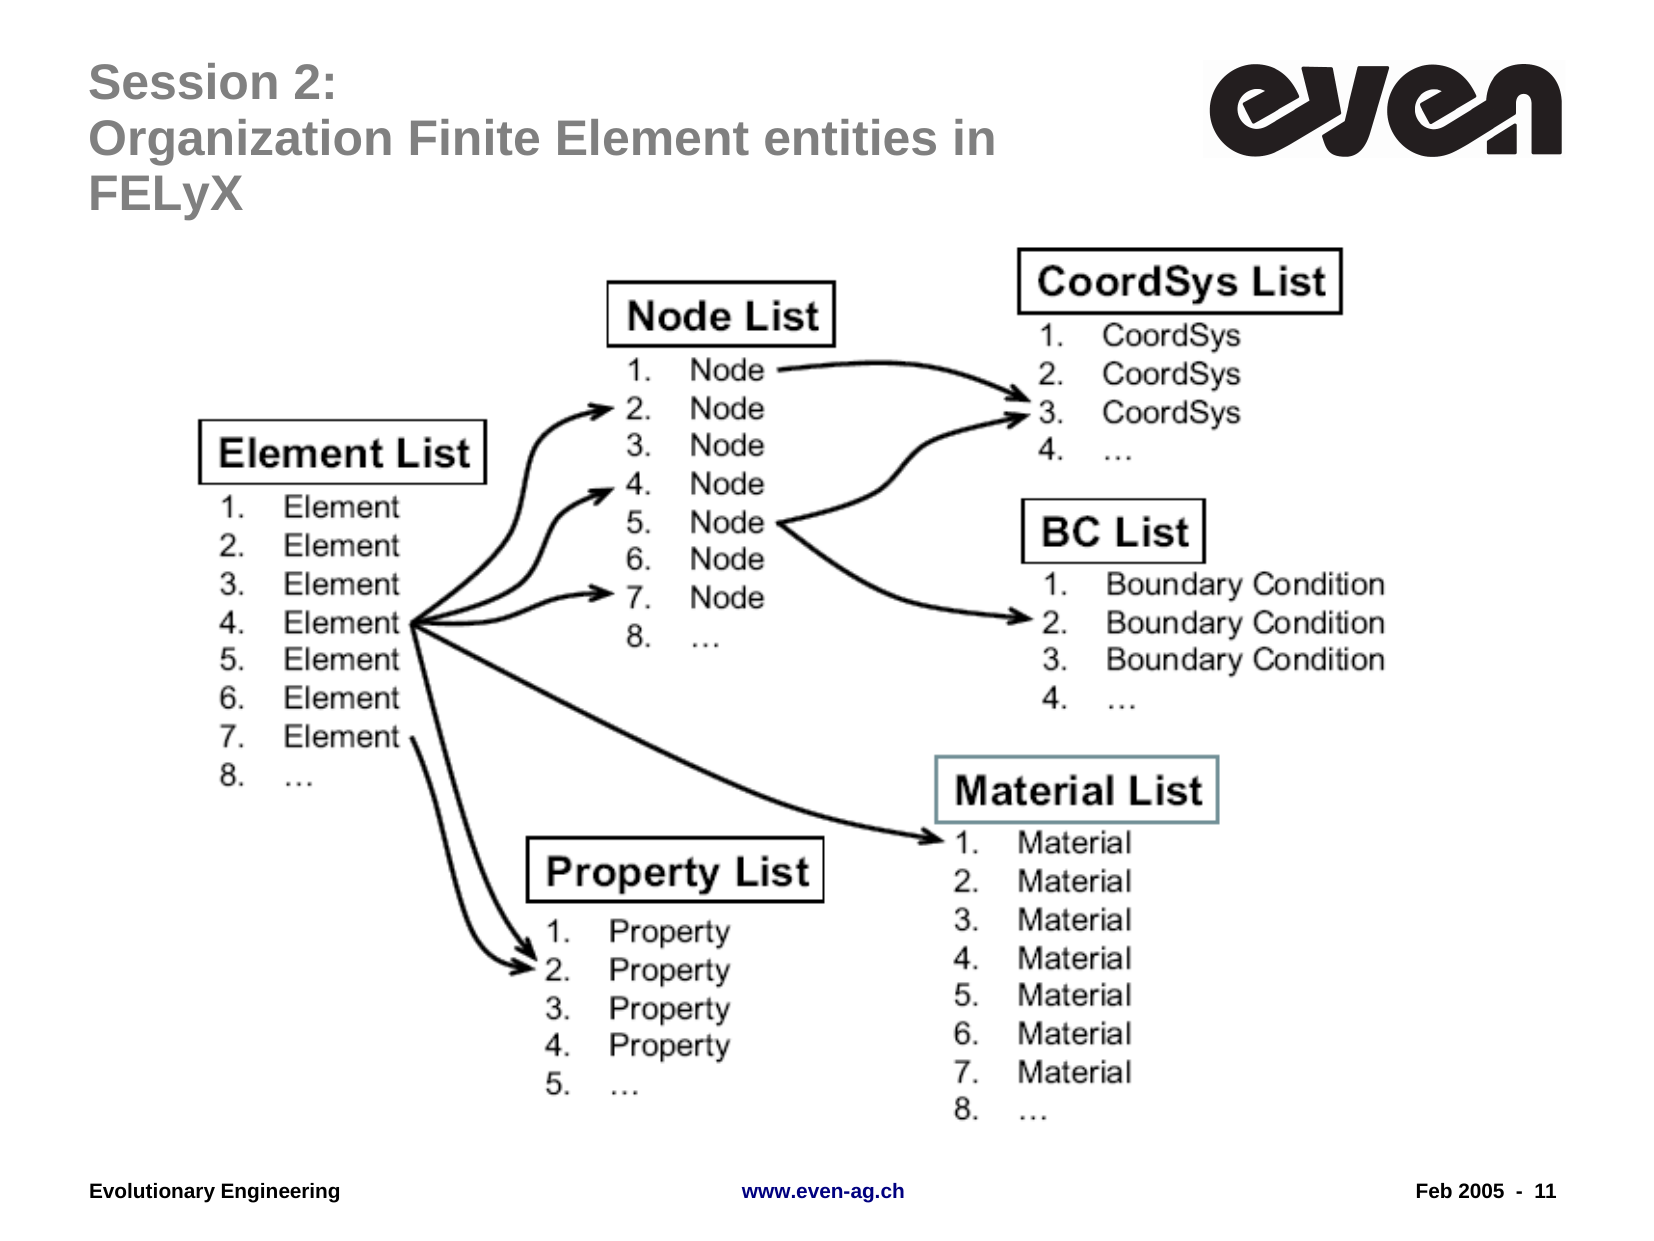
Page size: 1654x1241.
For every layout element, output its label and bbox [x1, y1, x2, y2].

picture [160, 165, 1432, 1145]
